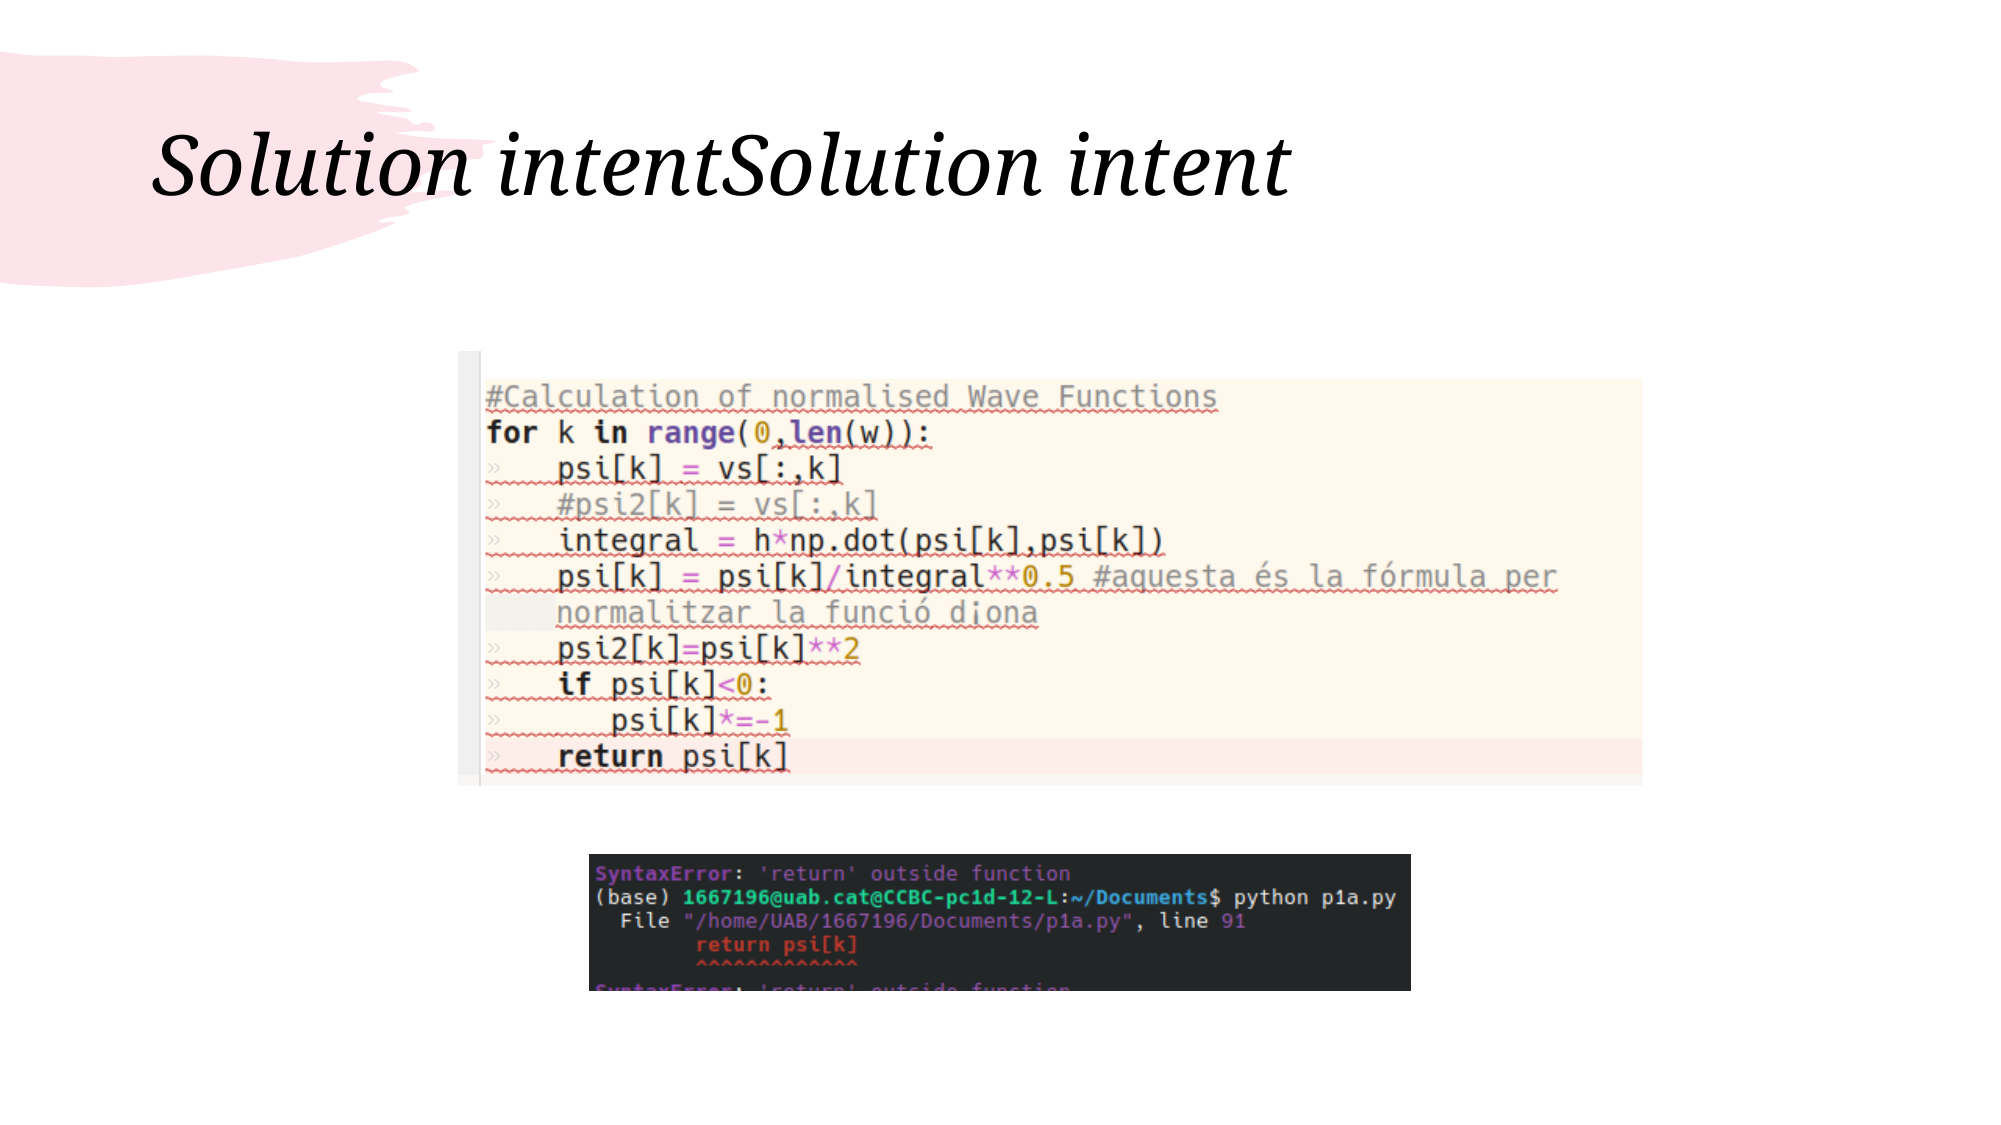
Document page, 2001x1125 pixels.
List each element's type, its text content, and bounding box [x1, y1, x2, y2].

picture [457, 340, 1643, 786]
picture [589, 854, 1411, 991]
title Solution intentSolution intent [137, 59, 1863, 278]
